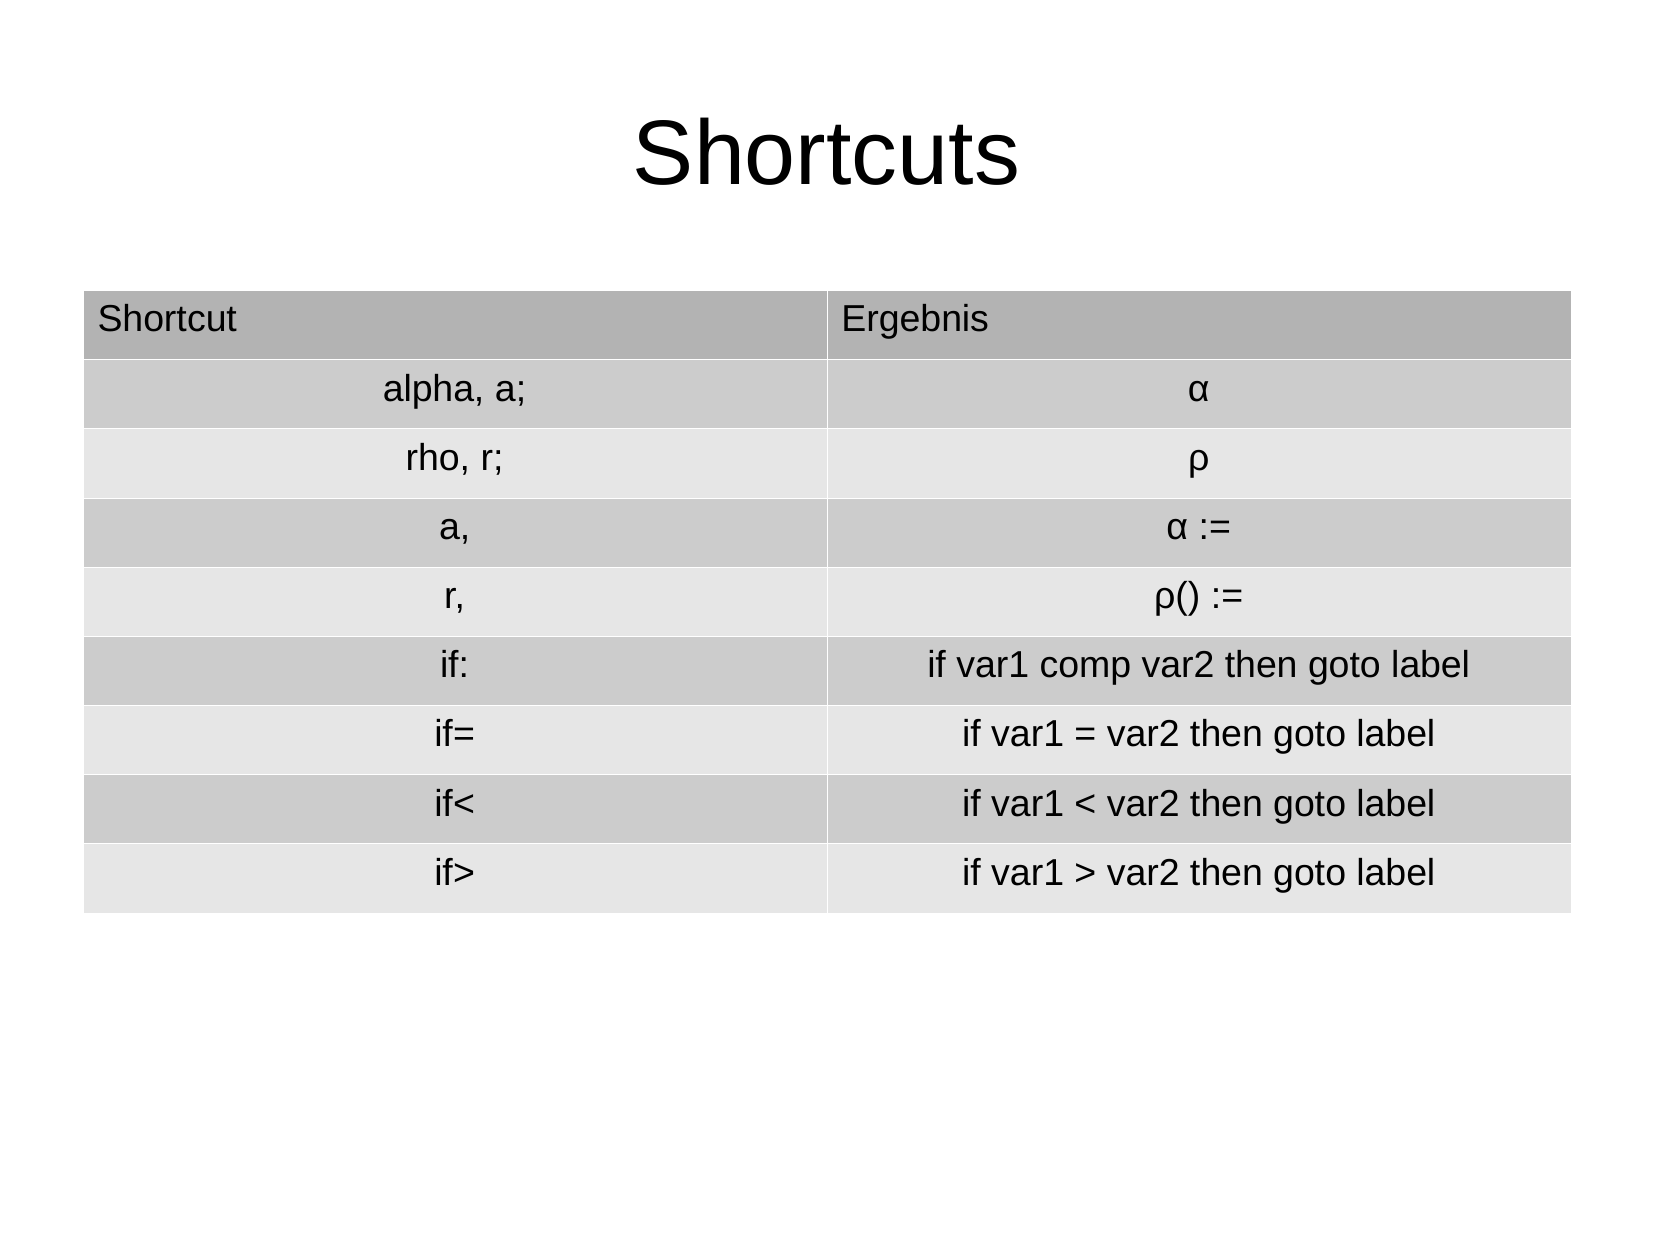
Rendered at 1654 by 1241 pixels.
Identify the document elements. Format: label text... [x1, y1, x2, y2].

table_cell if var1 < var2 then goto label [828, 775, 1571, 843]
table_cell α [828, 360, 1571, 428]
table_cell if= [84, 706, 827, 774]
table_cell alpha, a; [84, 360, 827, 428]
table_cell if var1 > var2 then goto label [828, 844, 1571, 913]
table_cell r, [84, 568, 827, 636]
table_cell if var1 comp var2 then goto label [828, 637, 1571, 705]
table_cell if< [84, 775, 827, 843]
table_header Shortcut [84, 291, 827, 359]
table_cell rho, r; [84, 429, 827, 498]
table_cell ρ [828, 429, 1571, 498]
table_cell if: [84, 637, 827, 705]
title Shortcuts [82, 49, 1571, 257]
table_cell if var1 = var2 then goto label [828, 706, 1571, 774]
table_cell a, [84, 499, 827, 567]
table_header Ergebnis [828, 291, 1571, 359]
table_cell ρ() := [828, 568, 1571, 636]
table_cell if> [84, 844, 827, 913]
table_cell α := [828, 499, 1571, 567]
